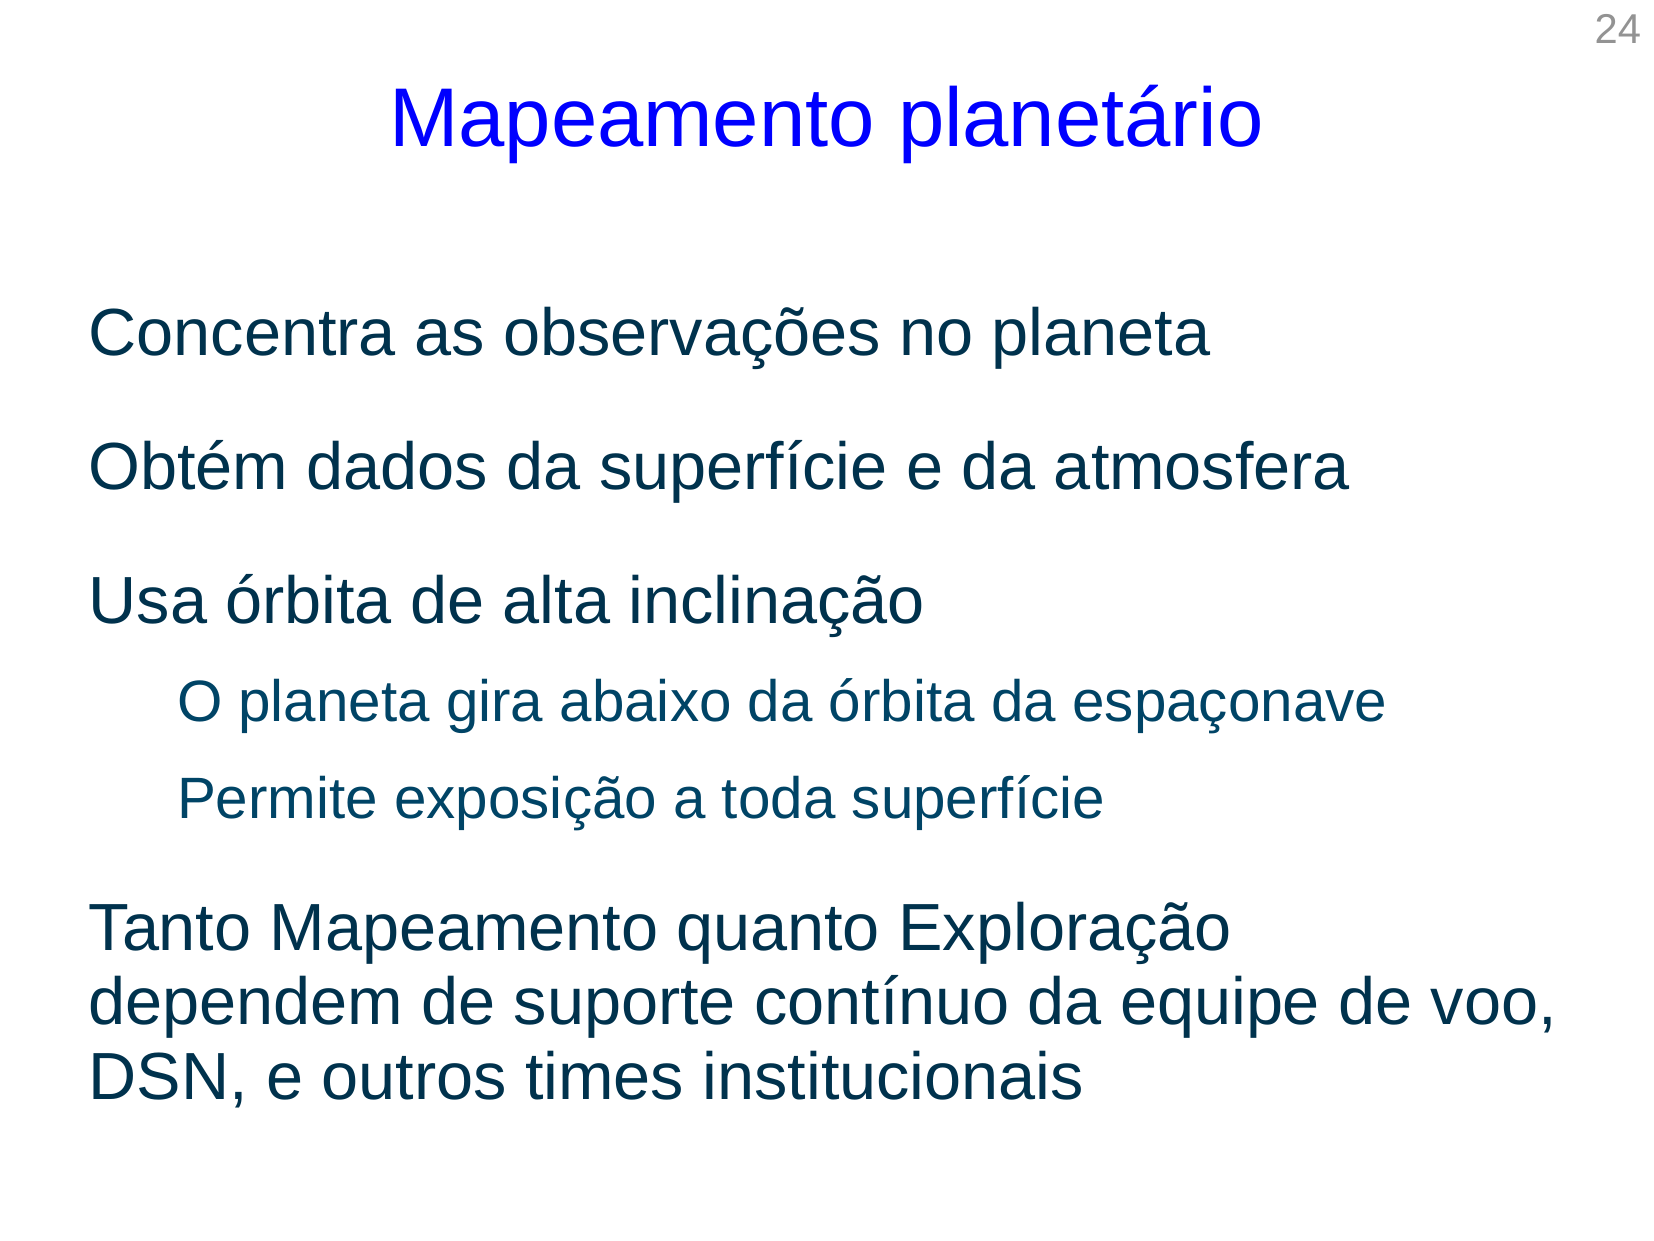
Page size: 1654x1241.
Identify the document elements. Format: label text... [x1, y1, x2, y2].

list Concentra as observações no planeta Obtém dados da superfície e da atmosfera Usa órbita de alta inclinação O planeta gira abaixo da órbita da espaçonave Permite exposição a toda superfície Tanto Mapeamento quanto Exploração dependem de suporte contínuo da equipe de voo, DSN, e outros times institucionais [88, 295, 1565, 1182]
title Mapeamento planetário [88, 59, 1565, 178]
